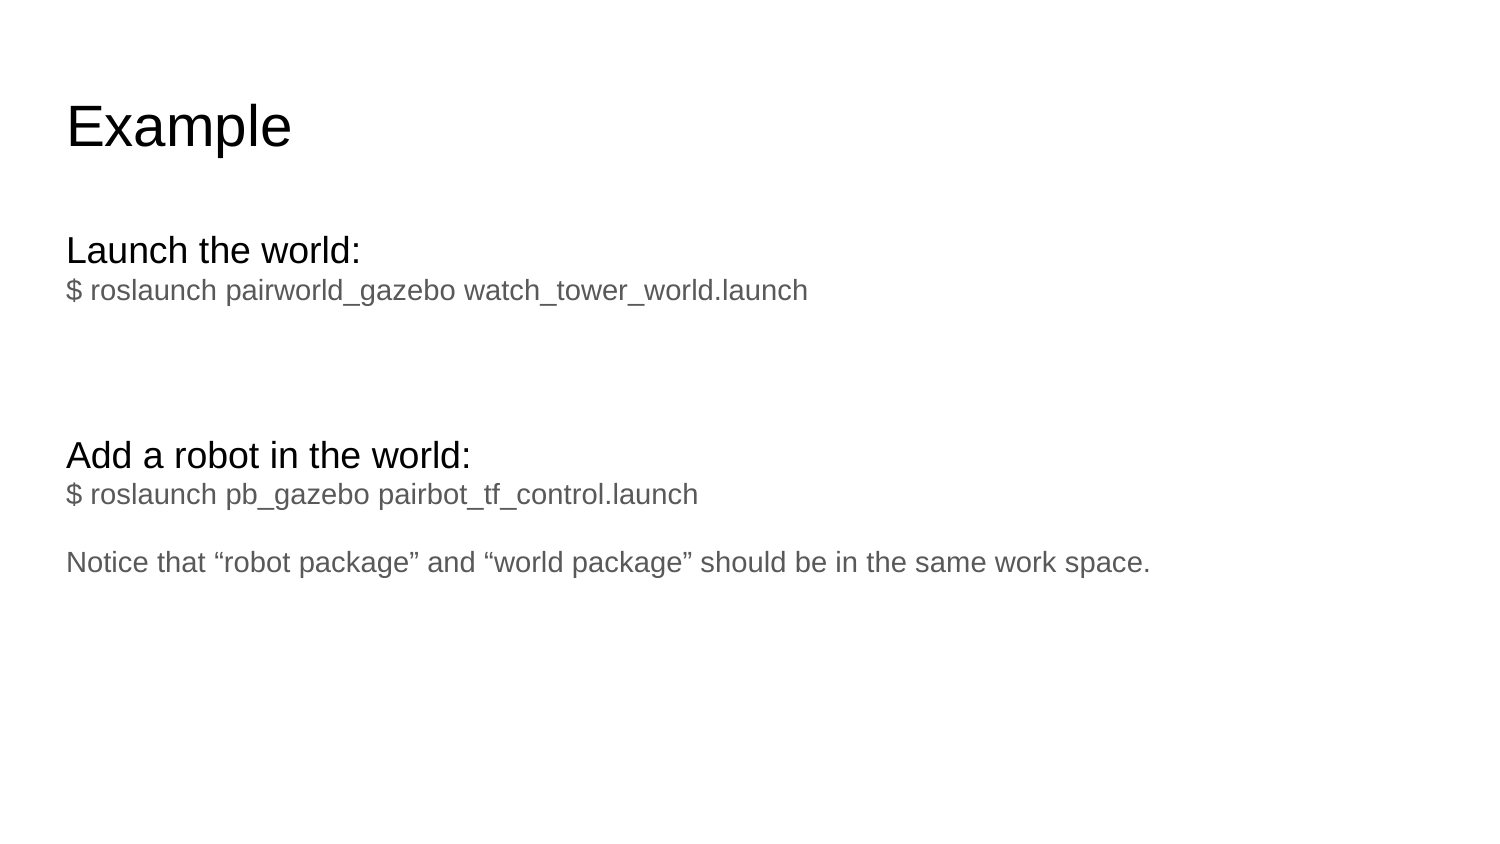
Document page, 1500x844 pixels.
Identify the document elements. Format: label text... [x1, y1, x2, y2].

title Example [51, 72, 1449, 167]
list Launch the world: $ roslaunch pairworld_gazebo watch_tower_world.launch Add a robot in the world: $ roslaunch pb_gazebo pairbot_tf_control.launch Notice that “robot package” and “world package” should be in the same work space. [51, 189, 1449, 750]
